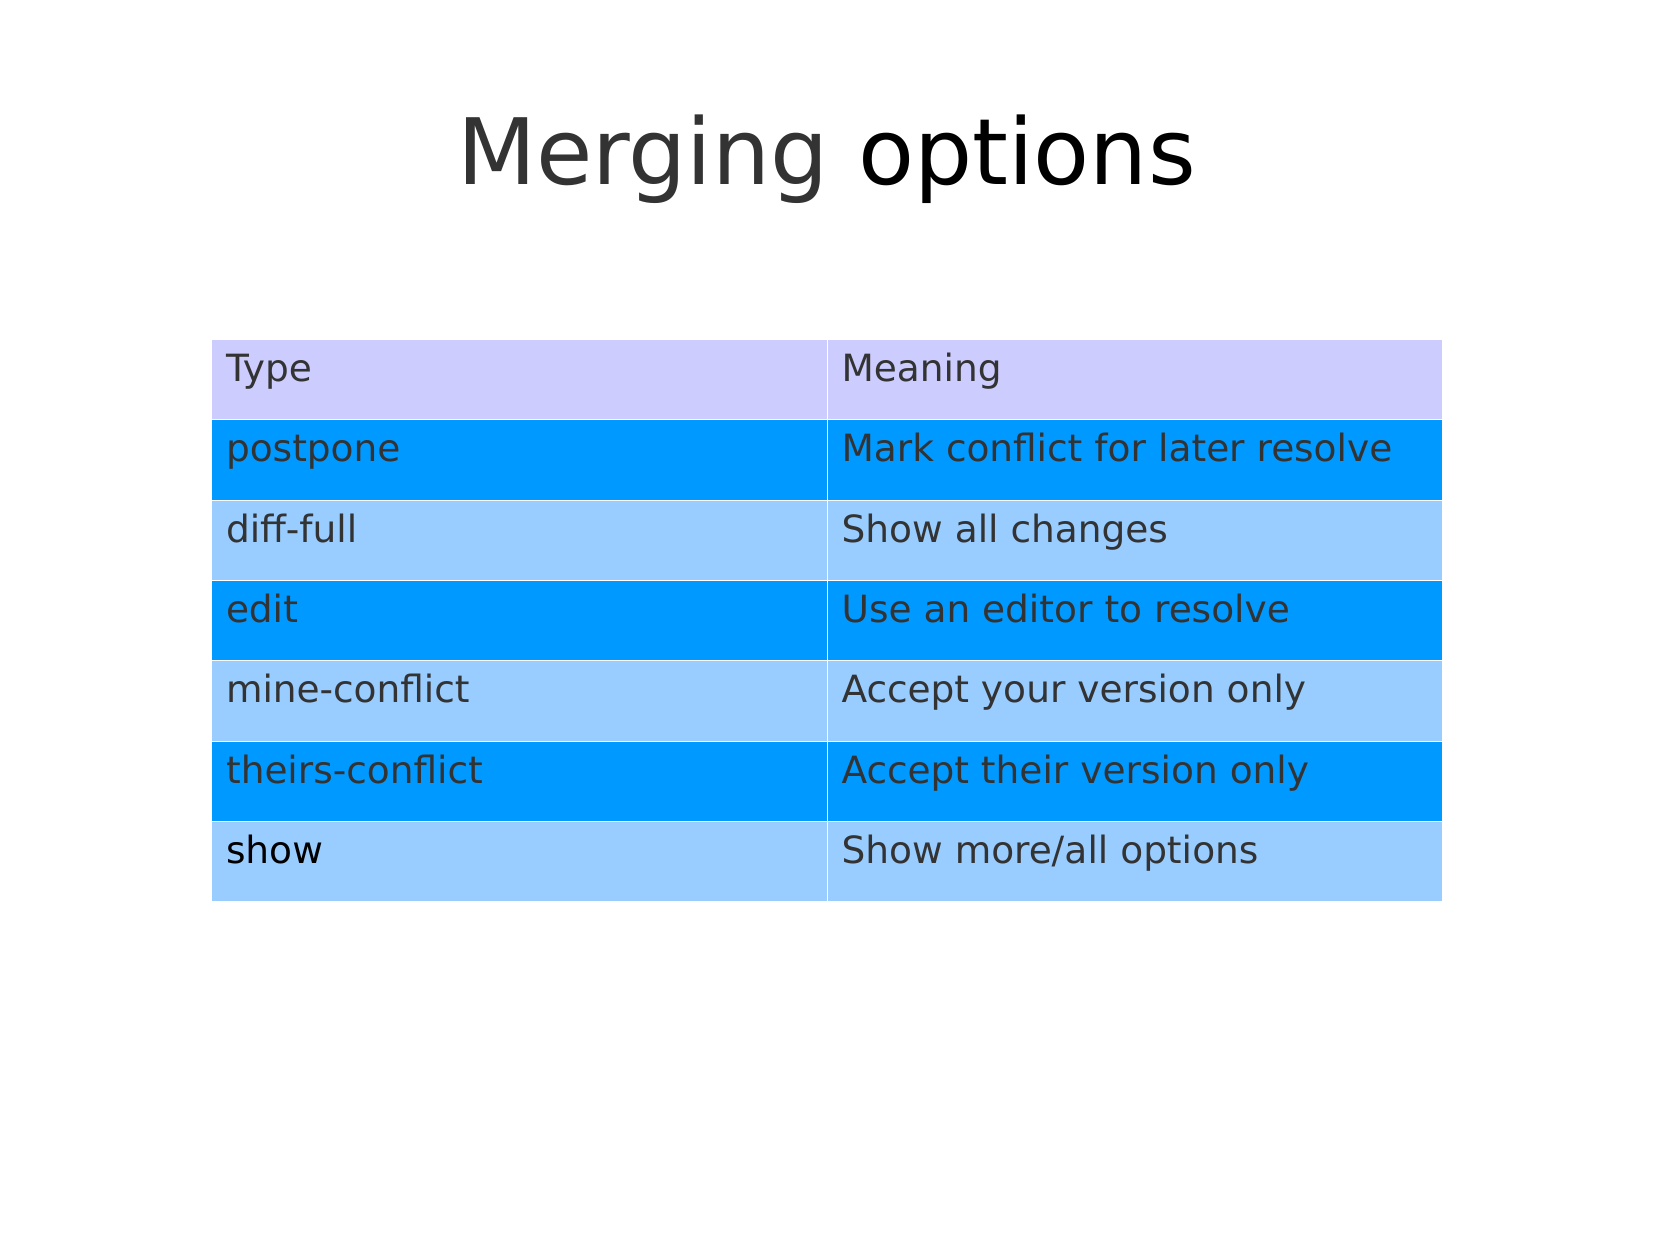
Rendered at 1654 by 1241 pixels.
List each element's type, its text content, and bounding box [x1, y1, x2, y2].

table_cell Use an editor to resolve [828, 581, 1442, 660]
table_header Meaning [828, 340, 1442, 419]
table_cell mine-conflict [212, 661, 827, 741]
table_cell theirs-conflict [212, 742, 827, 821]
table_header Type [212, 340, 827, 419]
table_cell postpone [212, 420, 827, 500]
table_cell edit [212, 581, 827, 660]
table_cell show [212, 822, 827, 901]
table_cell Show all changes [828, 501, 1442, 580]
title Merging options [82, 49, 1571, 257]
table_cell Accept their version only [828, 742, 1442, 821]
table_cell Show more/all options [828, 822, 1442, 901]
table_cell Mark conflict for later resolve [828, 420, 1442, 500]
table_cell diff-full [212, 501, 827, 580]
table_cell Accept your version only [828, 661, 1442, 741]
